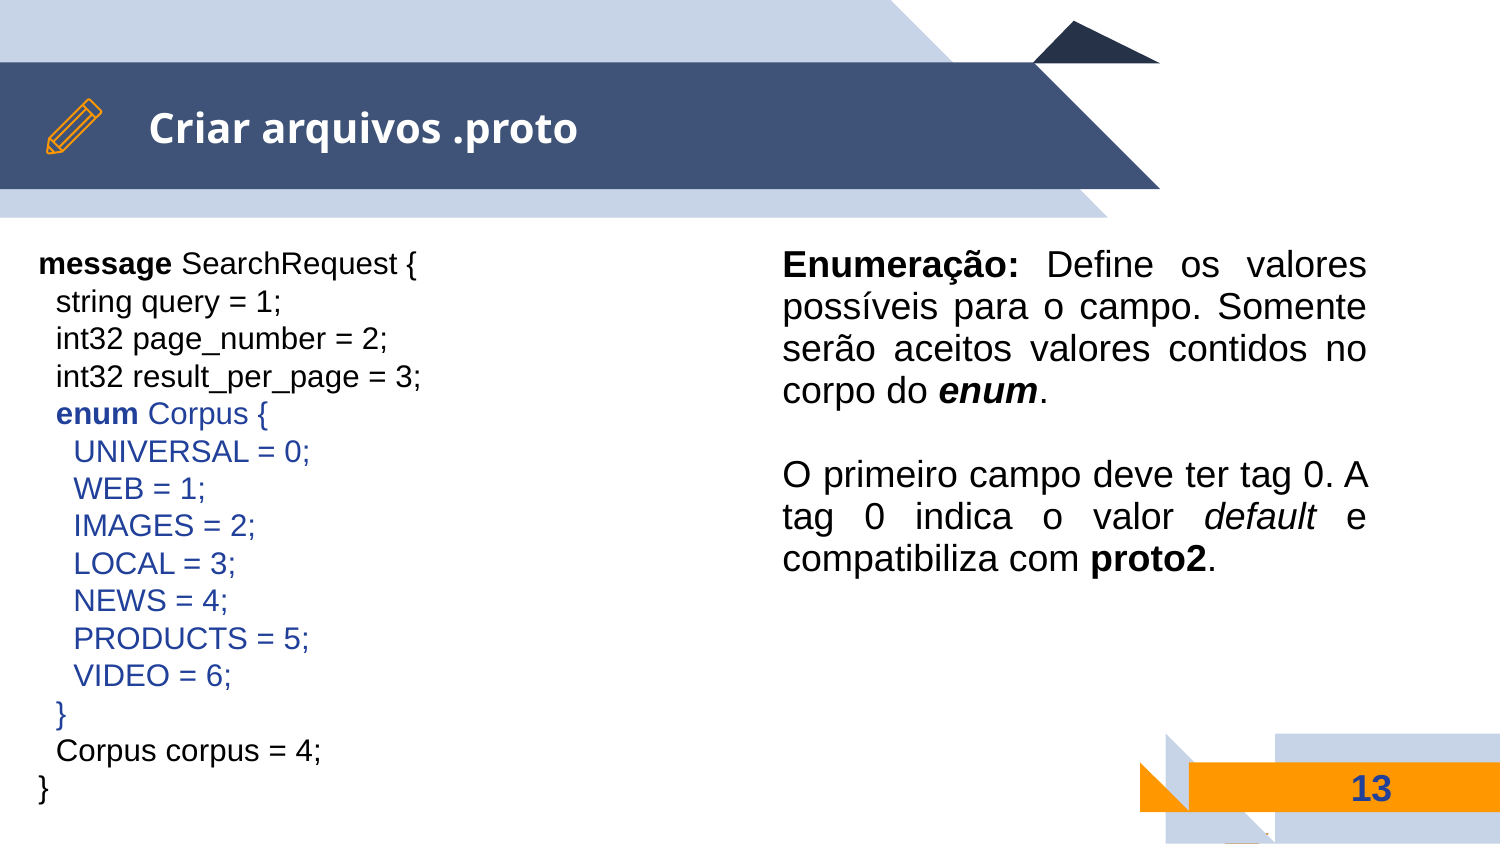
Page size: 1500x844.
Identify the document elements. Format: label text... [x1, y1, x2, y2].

text_box Enumeração: Define os valores possíveis para o campo. Somente serão aceitos valores contidos no corpo do enum. O primeiro campo deve ter tag 0. A tag 0 indica o valor default e compatibiliza com proto2. [767, 236, 1382, 584]
text_box message SearchRequest { string query = 1; int32 page_number = 2; int32 result_per_page = 3; enum Corpus { UNIVERSAL = 0; WEB = 1; IMAGES = 2; LOCAL = 3; NEWS = 4; PRODUCTS = 5; VIDEO = 6; } Corpus corpus = 4; } [23, 236, 556, 815]
text_box 13 [1249, 760, 1494, 813]
text_box Criar arquivos .proto [133, 64, 1035, 190]
